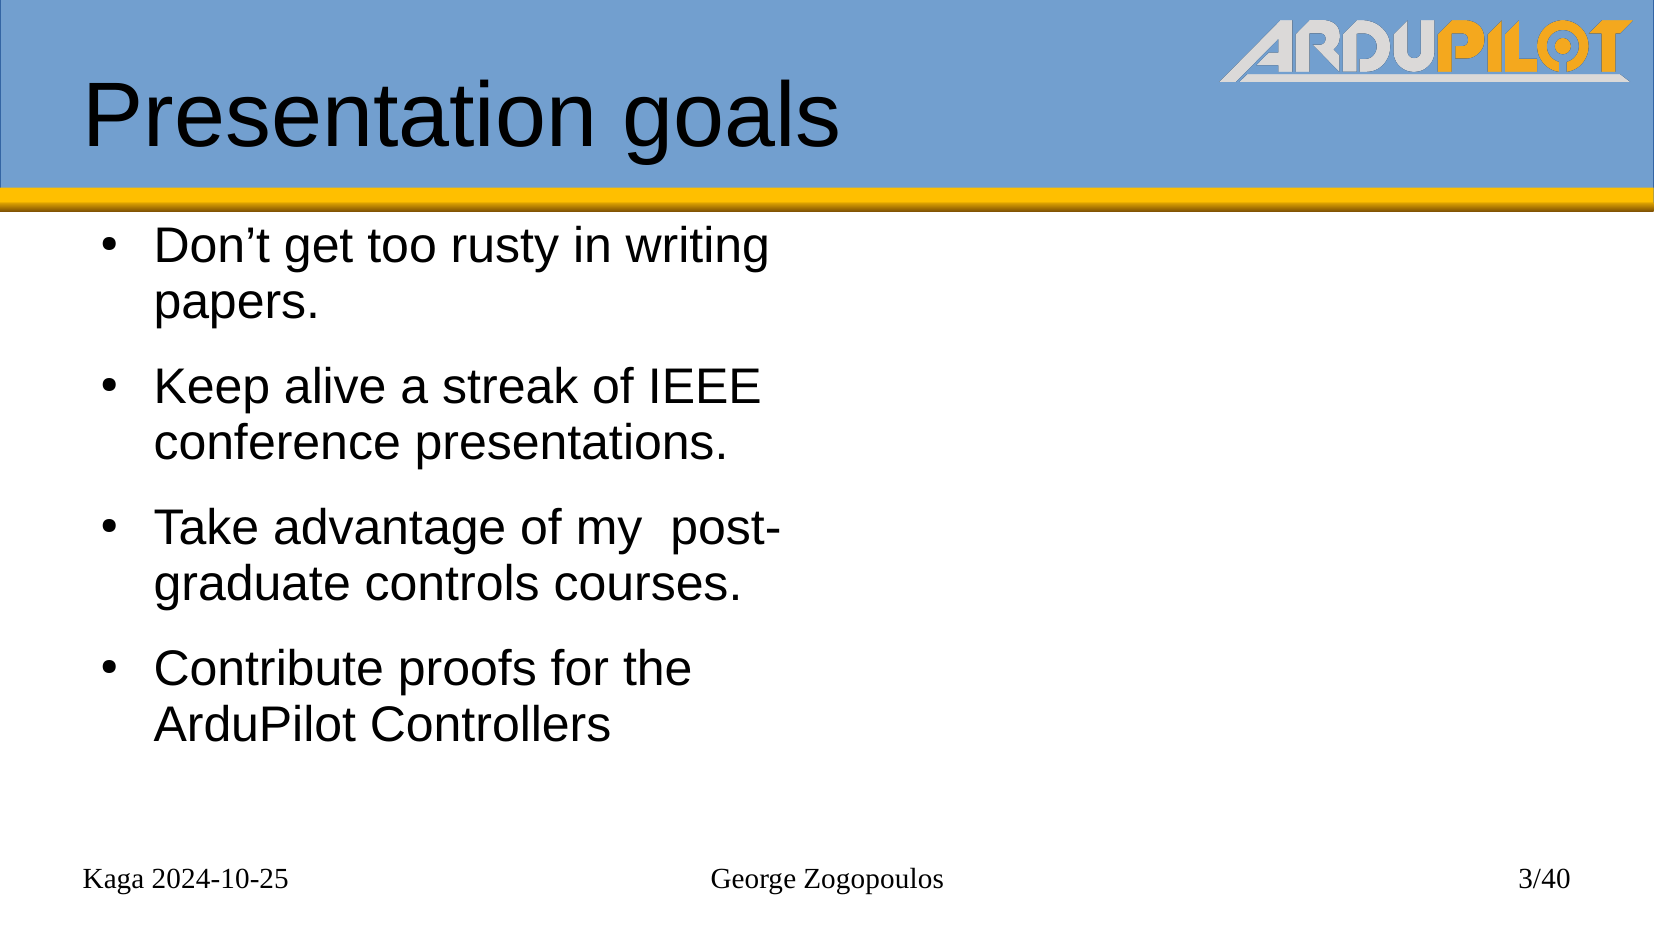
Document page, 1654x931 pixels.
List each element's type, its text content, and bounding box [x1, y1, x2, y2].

list Don’t get too rusty in writing papers. Keep alive a streak of IEEE conference presentations. Take advantage of my post-graduate controls courses. Contribute proofs for the ArduPilot Controllers [82, 217, 809, 757]
picture [1219, 20, 1633, 82]
title Presentation goals [82, 37, 1571, 193]
